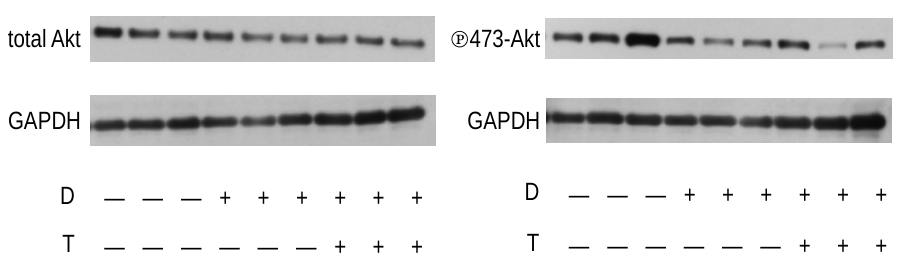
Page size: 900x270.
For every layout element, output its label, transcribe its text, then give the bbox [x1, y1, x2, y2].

table_cell + [823, 221, 861, 270]
table_header D [491, 171, 554, 220]
table_header + [282, 174, 320, 221]
table_cell — [129, 222, 166, 270]
table_header + [244, 174, 281, 221]
table_header — [167, 174, 205, 221]
text_box GAPDH [0, 106, 82, 136]
text_box total Akt [0, 24, 82, 54]
table_cell — [167, 222, 205, 270]
table_cell + [785, 221, 822, 270]
table_header — [555, 171, 592, 220]
table_cell + [359, 222, 396, 270]
table_header + [785, 171, 822, 220]
text_box Ⓟ473-Akt [434, 24, 541, 54]
table_header — [129, 174, 166, 221]
table_header + [708, 171, 746, 220]
table_cell + [397, 222, 435, 270]
table_cell — [708, 221, 746, 270]
table_header D [26, 174, 90, 221]
picture [90, 95, 436, 146]
table_header — [91, 174, 128, 221]
picture [90, 16, 435, 62]
picture [546, 98, 892, 143]
table_header + [359, 174, 396, 221]
table_header + [321, 174, 358, 221]
table_header + [862, 171, 899, 220]
table_header + [747, 171, 784, 220]
table_header + [206, 174, 243, 221]
table_cell — [244, 222, 281, 270]
text_box GAPDH [451, 106, 541, 136]
table_cell — [206, 222, 243, 270]
table_header — [593, 171, 631, 220]
table_cell + [321, 222, 358, 270]
table_cell + [862, 221, 899, 270]
table_header + [670, 171, 707, 220]
table_cell — [91, 222, 128, 270]
table_header + [397, 174, 435, 221]
table_cell — [282, 222, 320, 270]
table_cell — [555, 221, 592, 270]
table_cell — [593, 221, 631, 270]
table_cell — [747, 221, 784, 270]
picture [545, 18, 893, 59]
table_cell T [26, 222, 90, 270]
table_cell — [632, 221, 669, 270]
table_header + [823, 171, 861, 220]
table_cell T [491, 221, 554, 270]
table_header — [632, 171, 669, 220]
table_cell — [670, 221, 707, 270]
